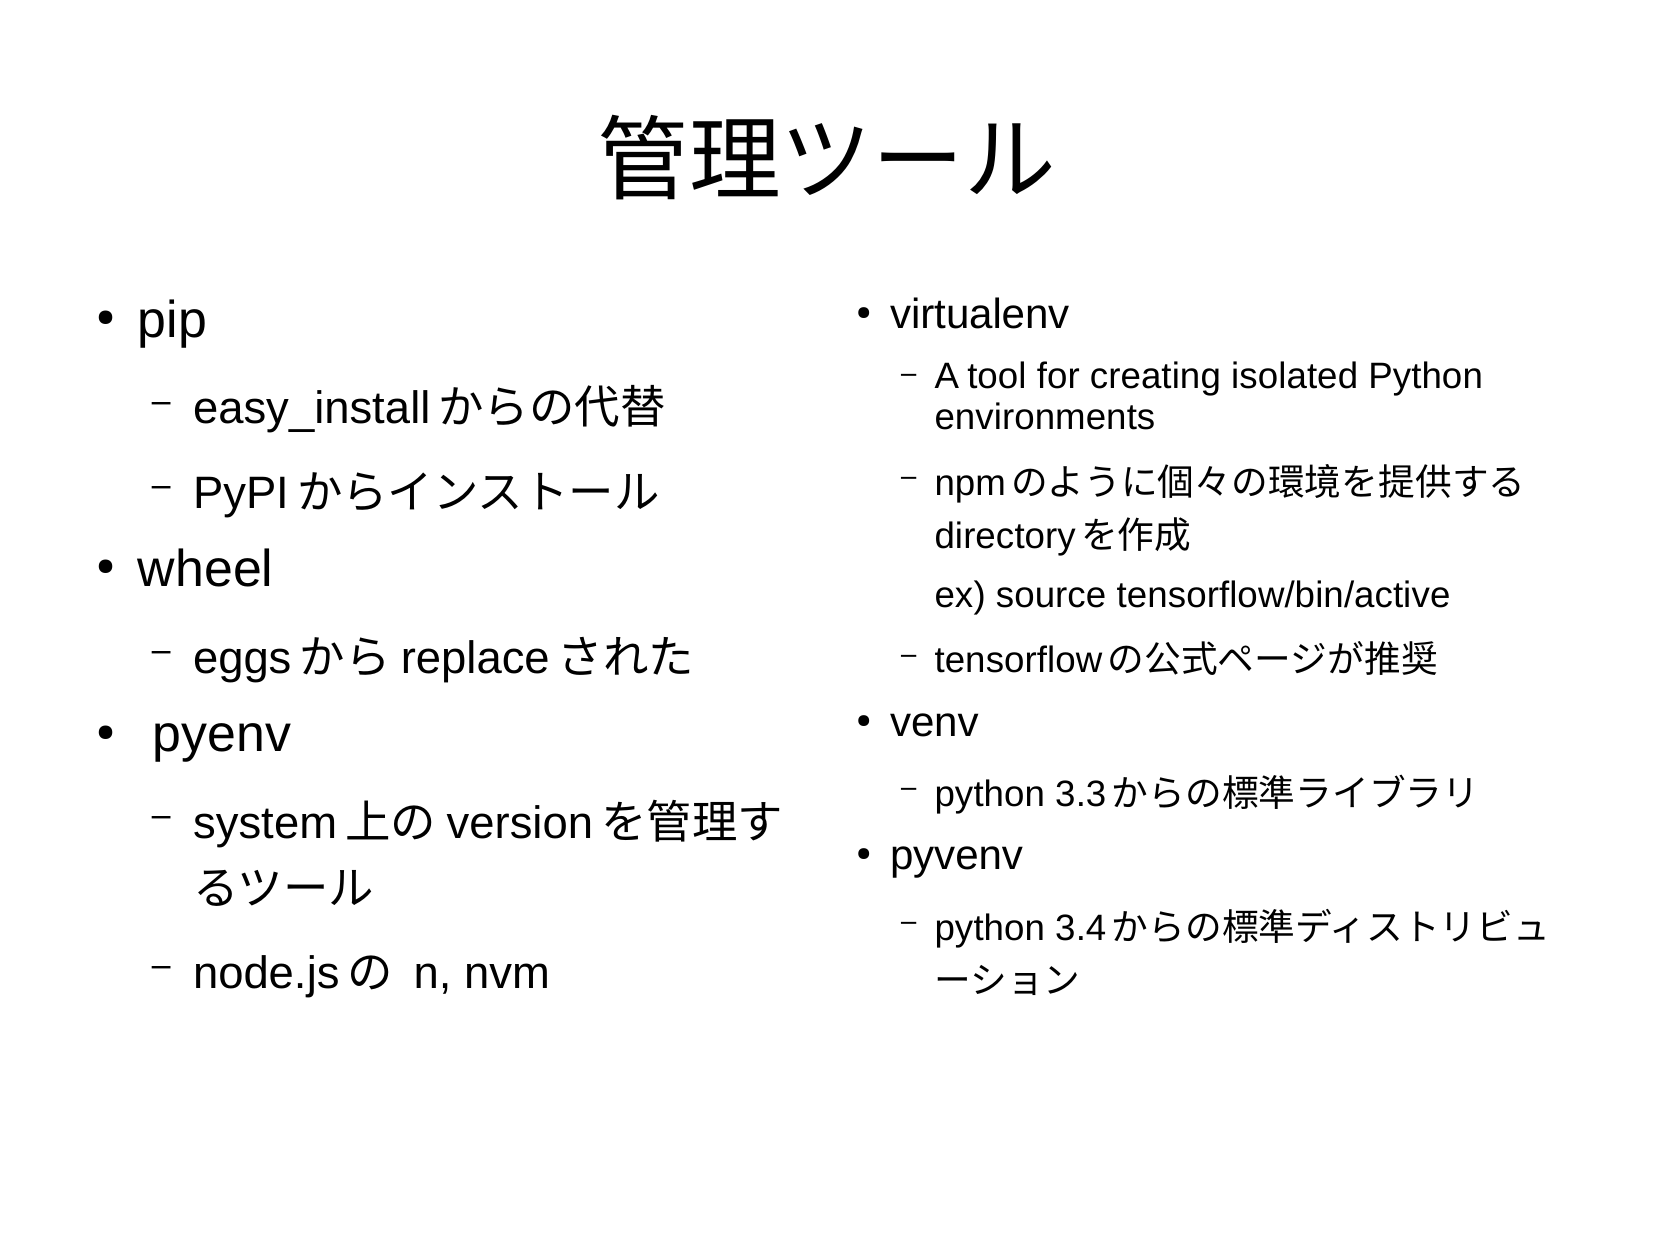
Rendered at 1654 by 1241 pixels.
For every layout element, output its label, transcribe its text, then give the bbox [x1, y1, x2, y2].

list virtualenv A tool for creating isolated Python environments npmのように個々の環境を提供するdirectoryを作成 ex) source tensorflow/bin/active tensorflowの公式ページが推奨 venv python 3.3からの標準ライブラリ pyvenv python 3.4からの標準ディストリビューション [845, 290, 1572, 1010]
list pip easy_installからの代替 PyPIからインストール wheel eggsからreplaceされた pyenv system上のversionを管理するツール node.jsの n, nvm [82, 290, 809, 1010]
title 管理ツール [82, 49, 1571, 257]
